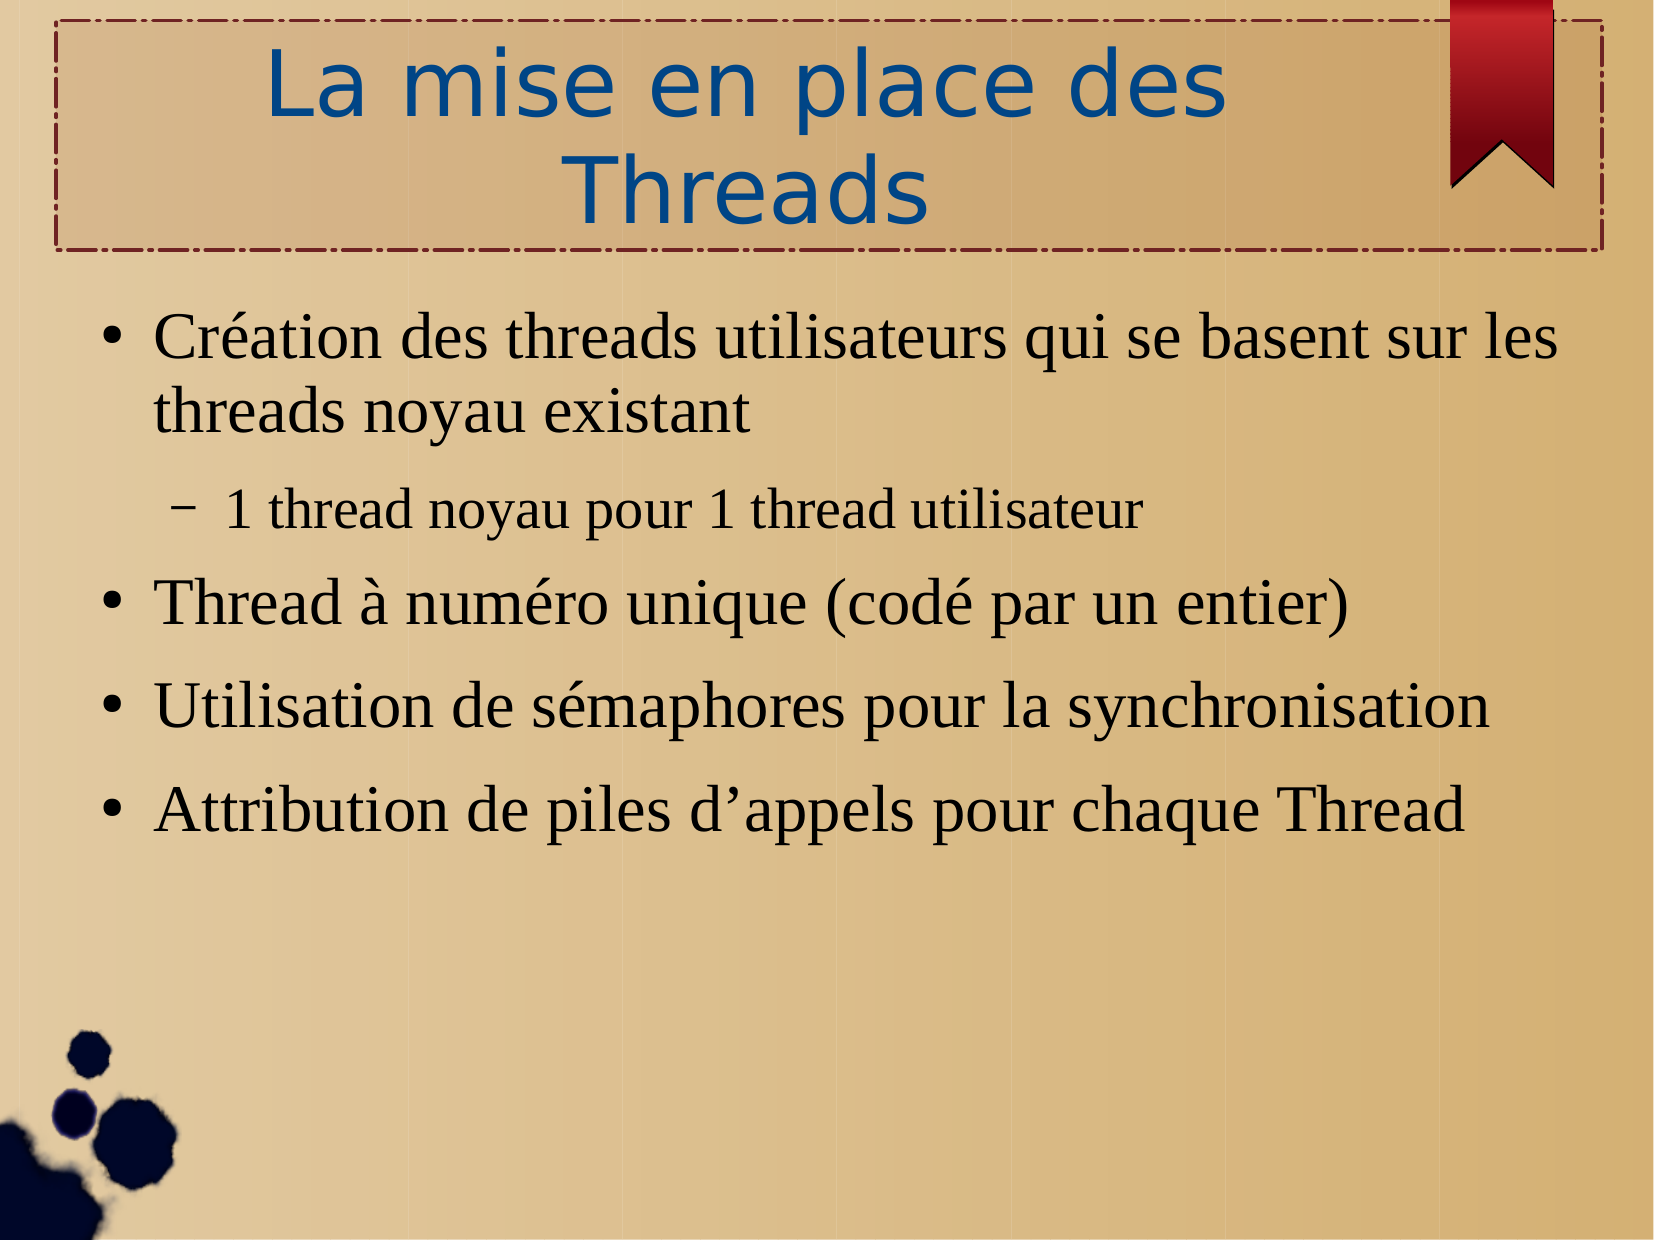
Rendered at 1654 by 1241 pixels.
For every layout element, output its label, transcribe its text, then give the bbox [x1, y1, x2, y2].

list Création des threads utilisateurs qui se basent sur les threads noyau existant 1 thread noyau pour 1 thread utilisateur Thread à numéro unique (codé par un entier) Utilisation de sémaphores pour la synchronisation Attribution de piles d’appels pour chaque Thread [82, 299, 1571, 1019]
title La mise en place des Threads [82, 30, 1412, 245]
